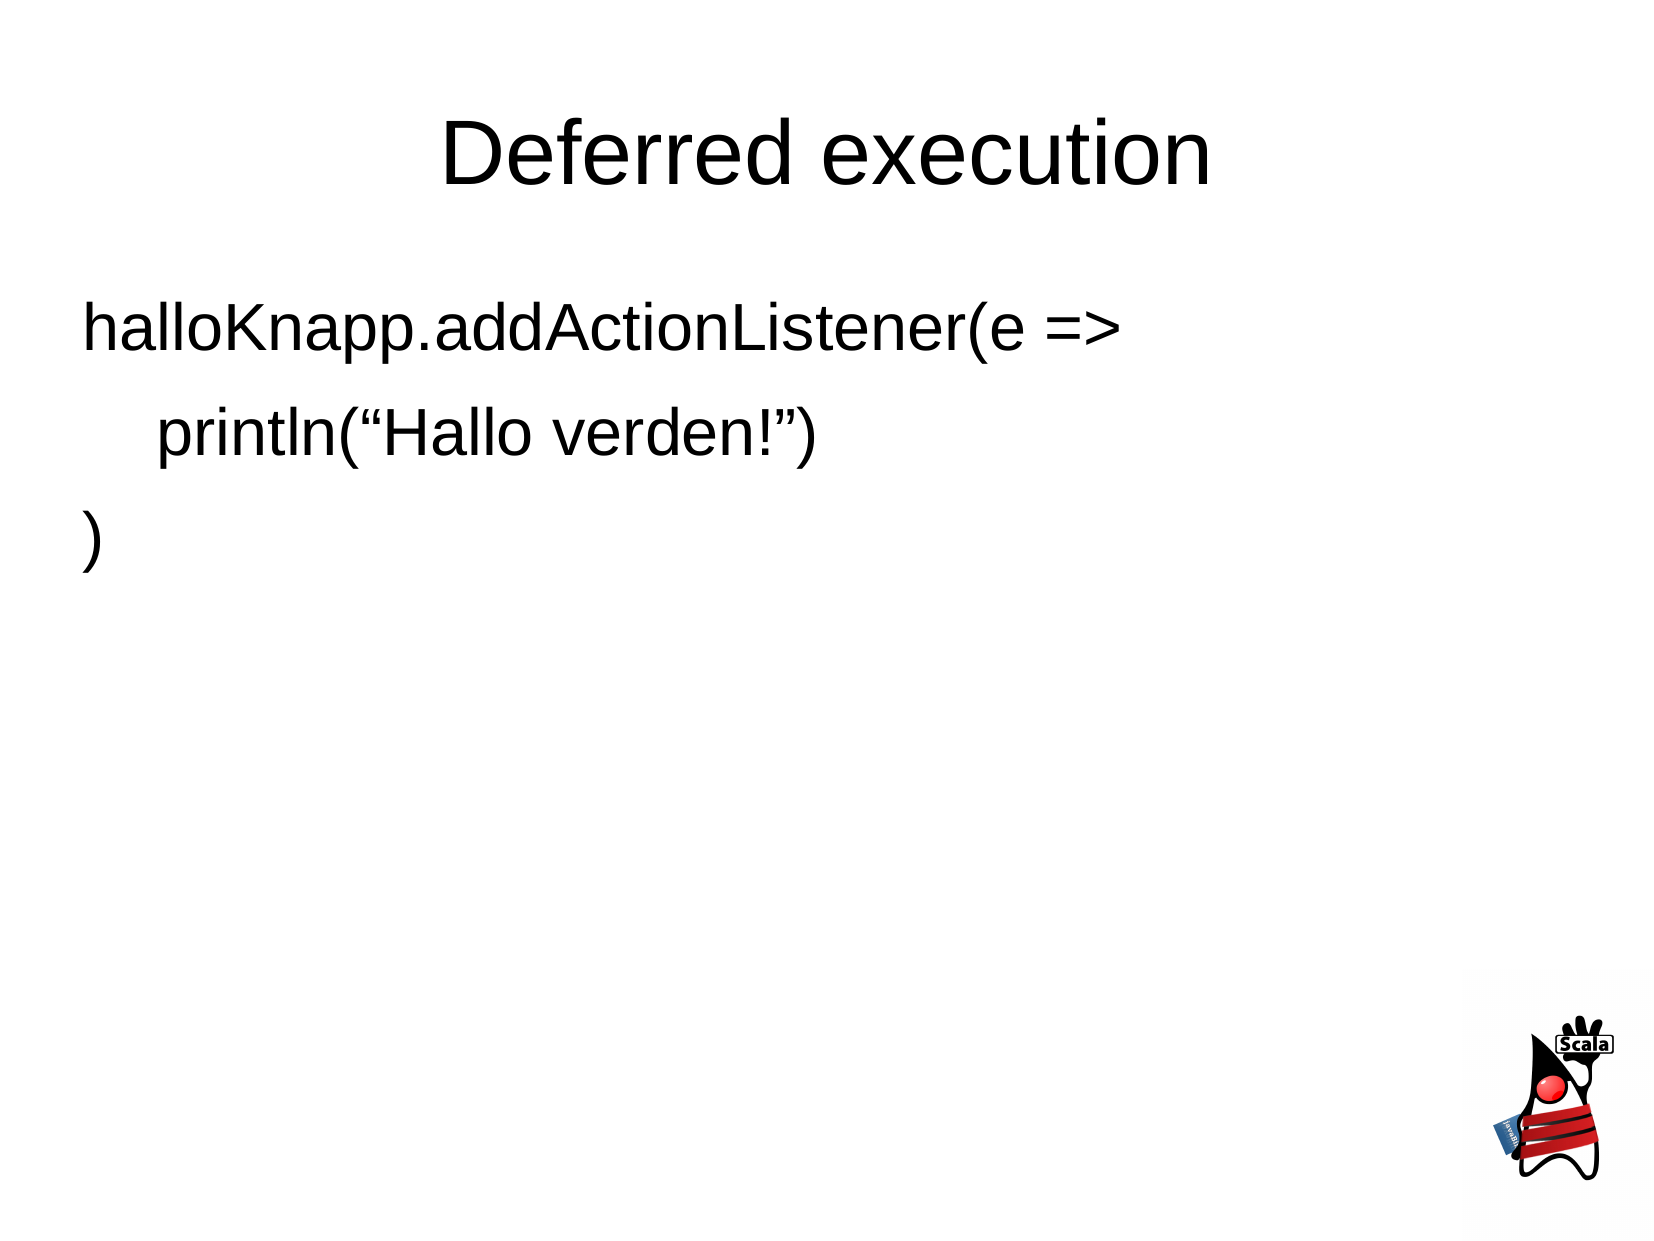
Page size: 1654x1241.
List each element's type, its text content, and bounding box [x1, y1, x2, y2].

list halloKnapp.addActionListener(e => println(“Hallo verden!”) ) [82, 290, 1571, 1109]
picture [1462, 969, 1654, 1241]
title Deferred execution [82, 56, 1571, 250]
